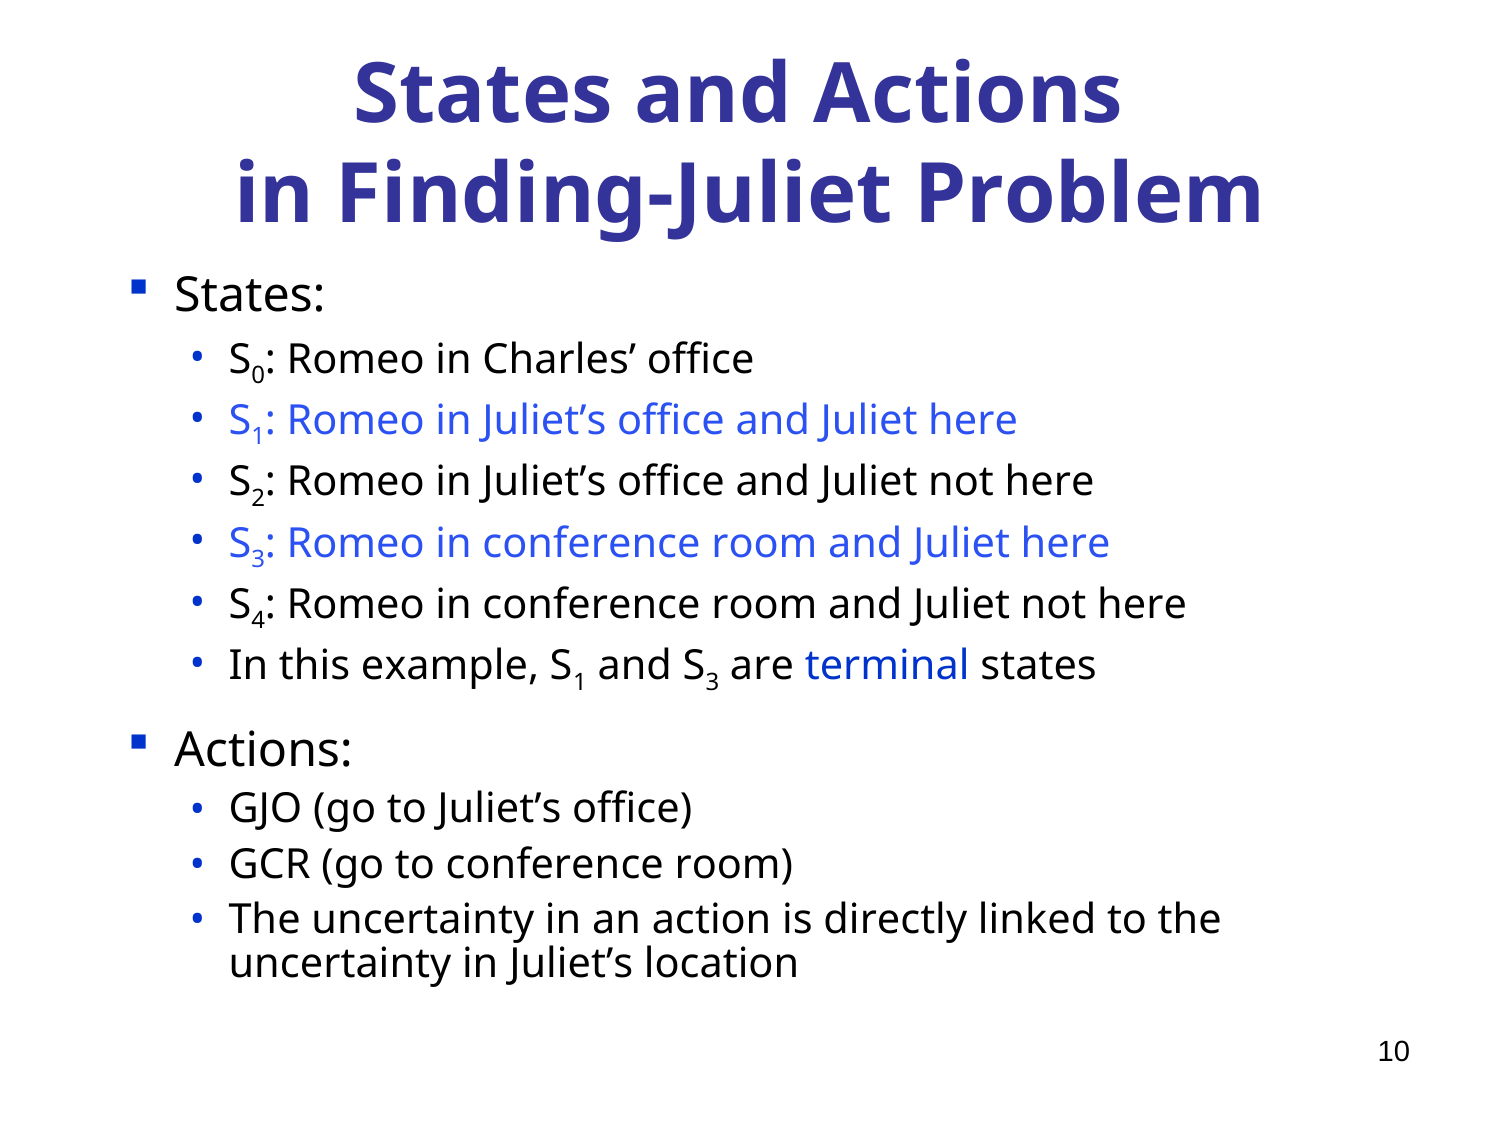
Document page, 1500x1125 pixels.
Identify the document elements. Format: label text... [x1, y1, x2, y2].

text_box <number> [1074, 1024, 1426, 1103]
title States and Actions in Finding-Juliet Problem [75, 45, 1426, 233]
list States: S0: Romeo in Charles’ office S1: Romeo in Juliet’s office and Juliet here S2: Romeo in Juliet’s office and Juliet not here S3: Romeo in conference room and Juliet here S4: Romeo in conference room and Juliet not here In this example, S1 and S3 are terminal states Actions: GJO (go to Juliet’s office) GCR (go to conference room) The uncertainty in an action is directly linked to the uncertainty in Juliet’s location [112, 262, 1438, 1002]
